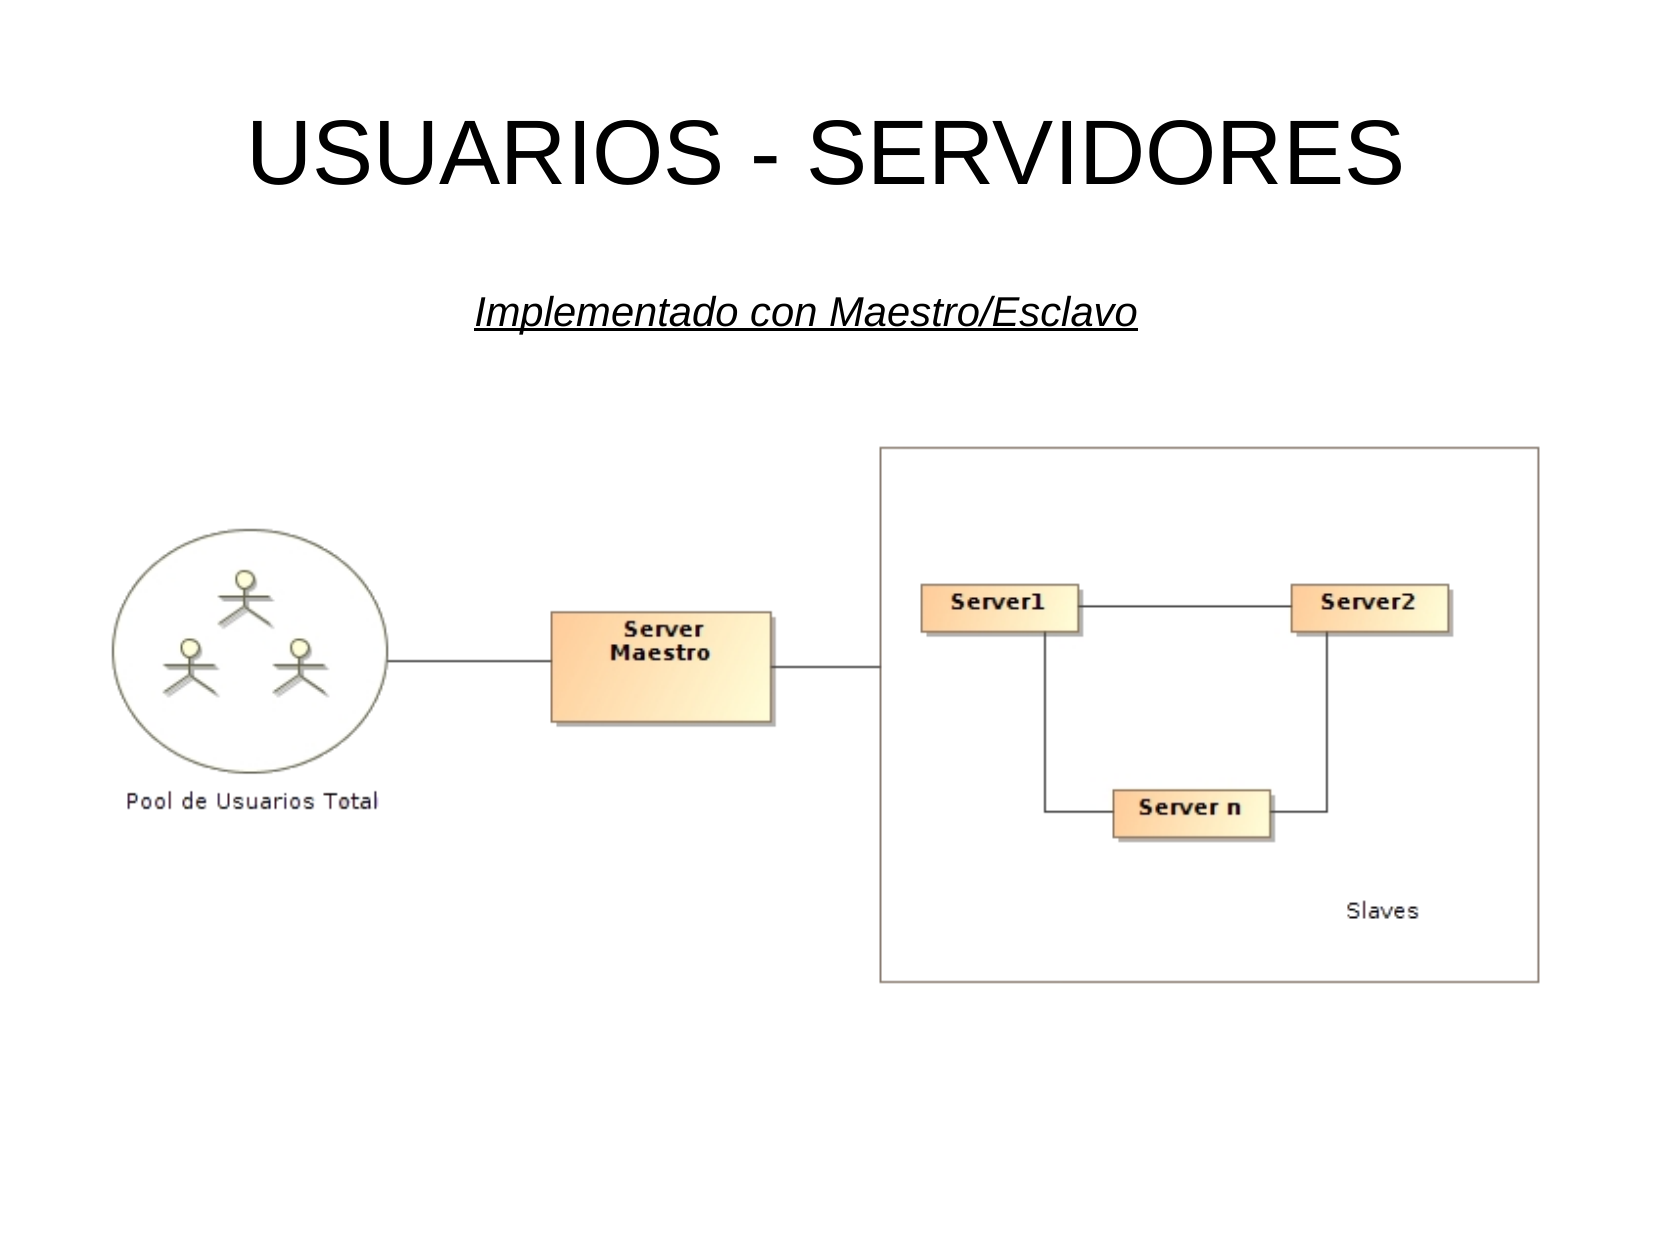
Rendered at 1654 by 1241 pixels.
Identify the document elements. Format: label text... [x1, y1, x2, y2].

title USUARIOS - SERVIDORES [82, 49, 1571, 257]
title Implementado con Maestro/Esclavo [457, 269, 1155, 354]
picture [89, 373, 1579, 1050]
